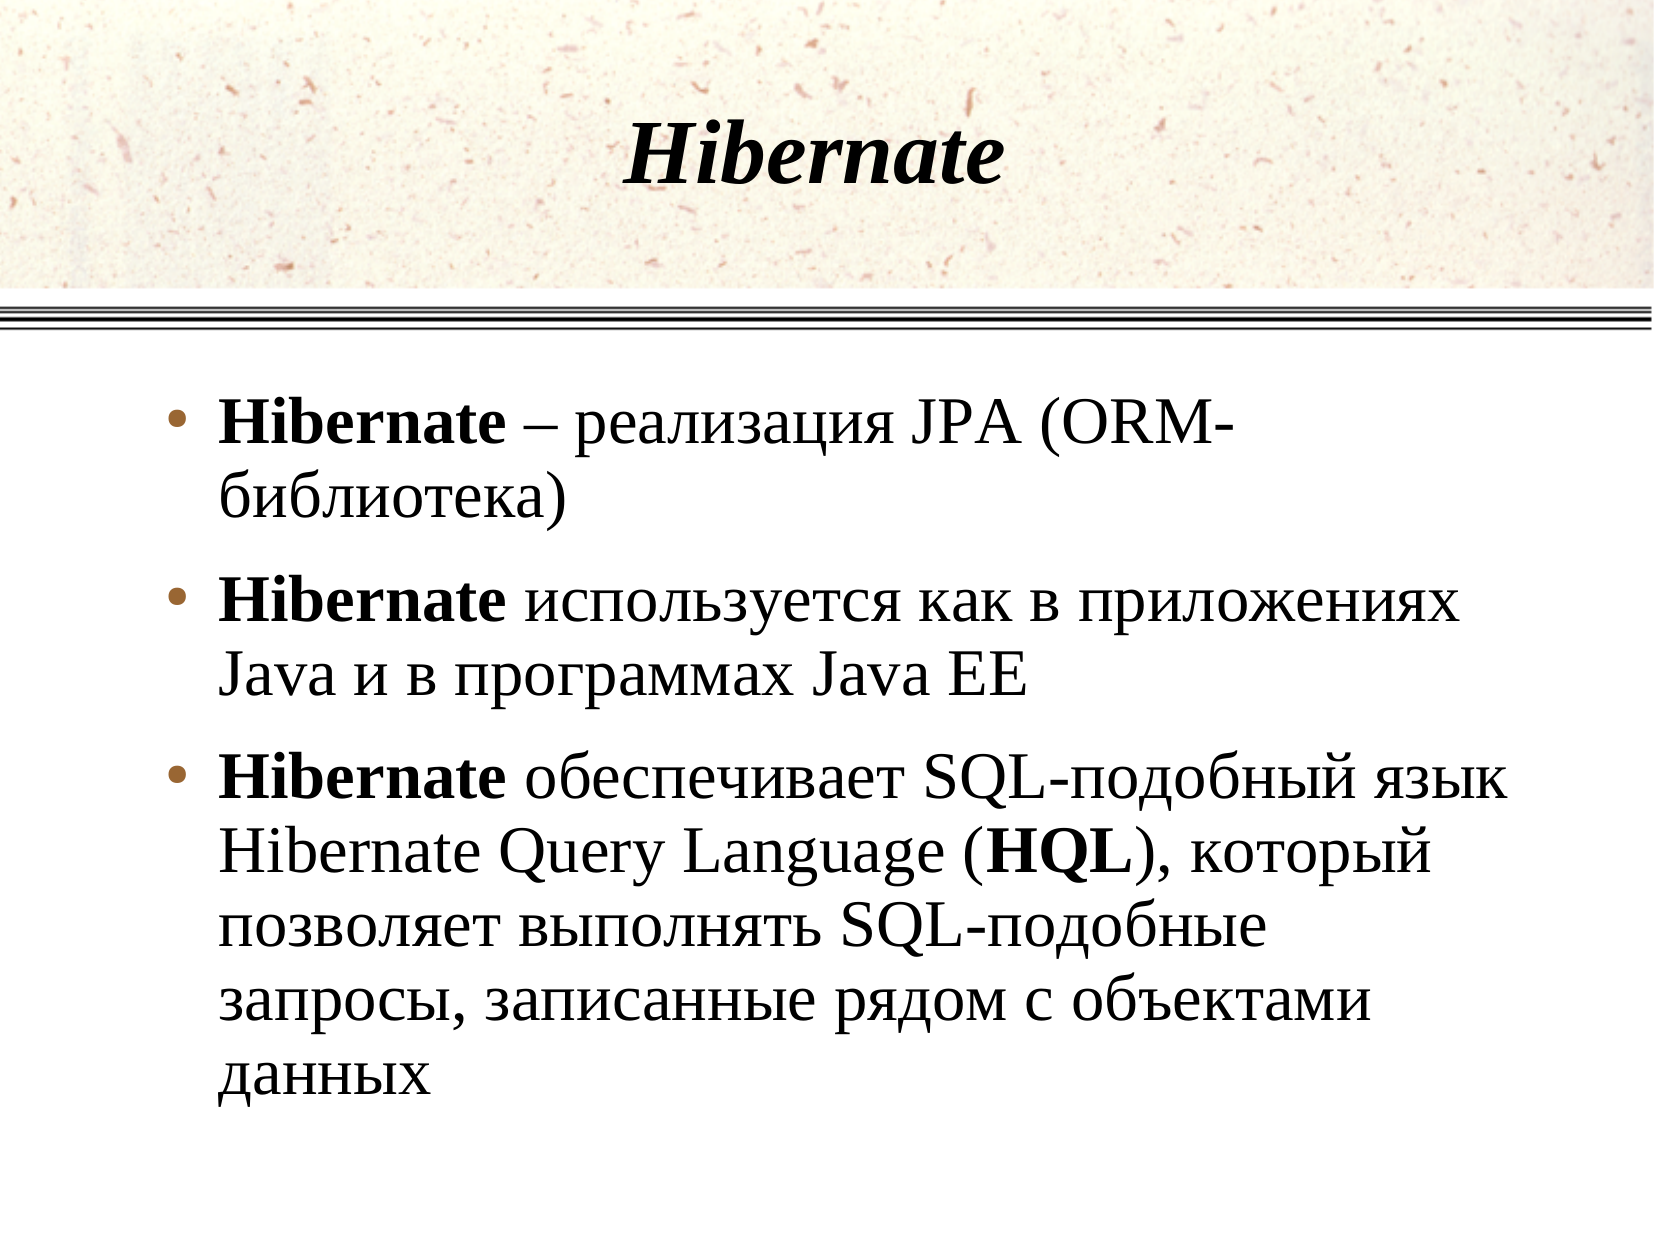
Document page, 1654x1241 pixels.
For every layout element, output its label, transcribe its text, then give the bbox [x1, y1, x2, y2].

title Hibernate [82, 49, 1571, 257]
list Hibernate – реализация JPA (ORM-библиотека) Hibernate используется как в приложениях Java и в программах Java EE Hibernate обеспечивает SQL-подобный язык Hibernate Query Language (HQL), который позволяет выполнять SQL-подобные запросы, записанные рядом с объектами данных [147, 383, 1528, 1166]
picture [0, 0, 1654, 1241]
